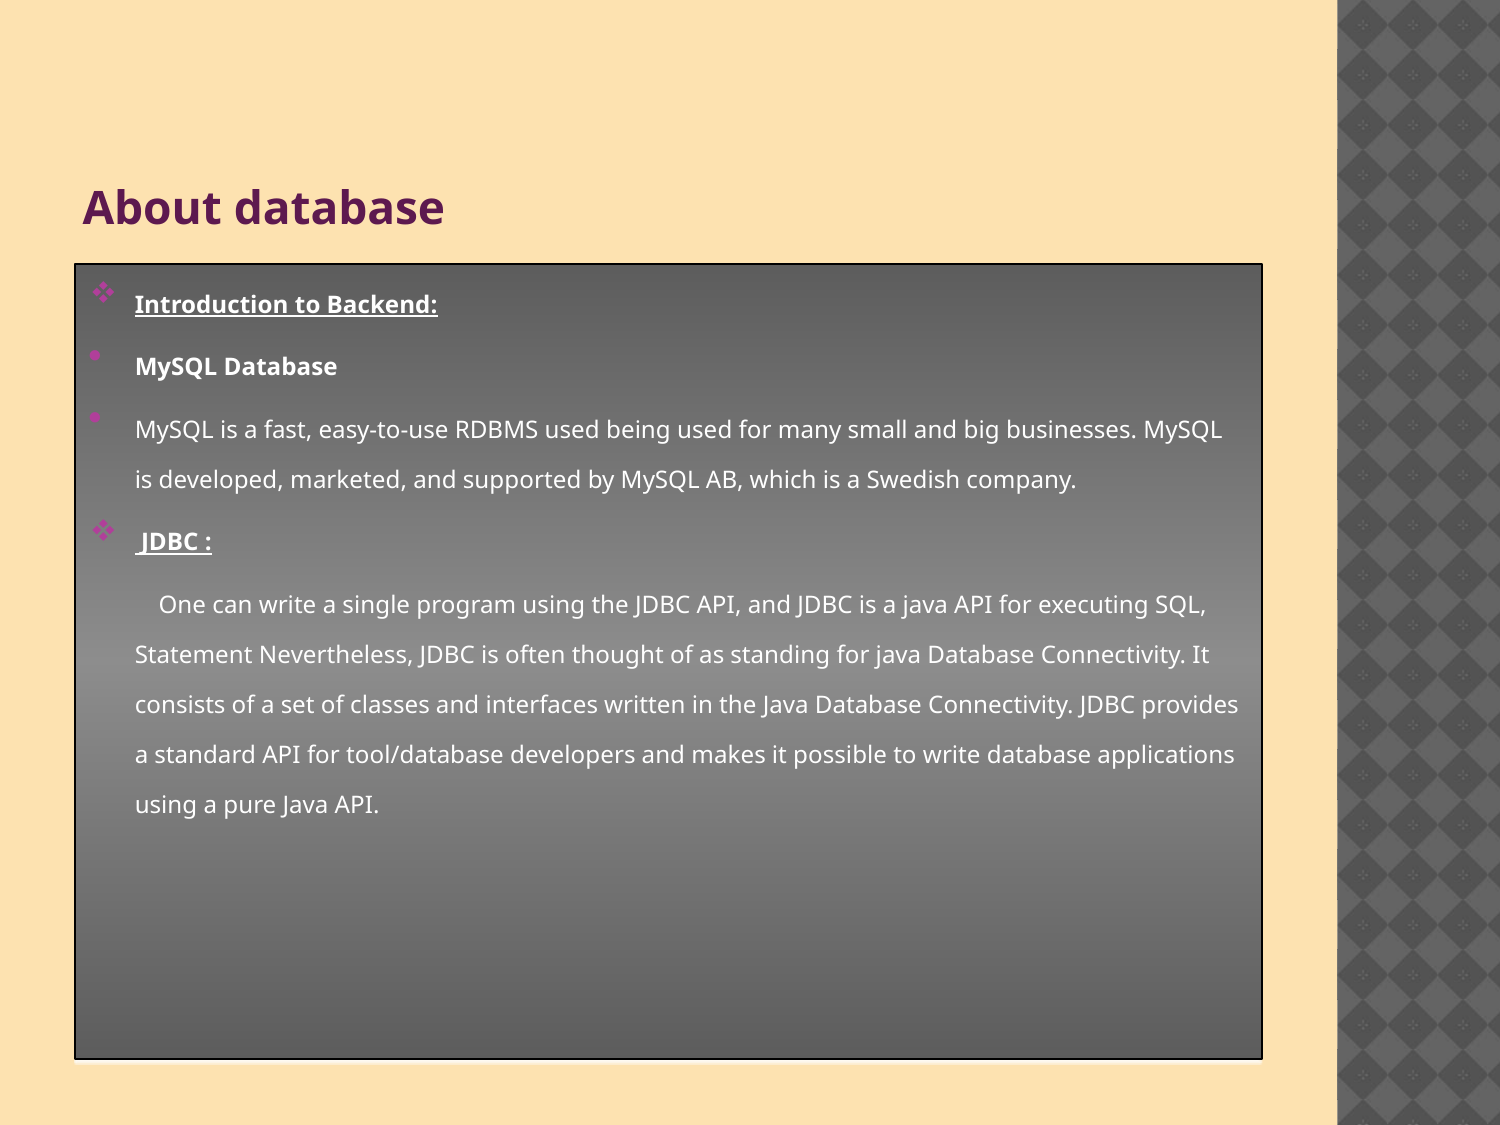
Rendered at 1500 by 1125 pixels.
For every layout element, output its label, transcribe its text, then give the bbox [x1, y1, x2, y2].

title About database [75, 52, 1263, 240]
picture [1337, 0, 1500, 1125]
list Introduction to Backend: MySQL Database MySQL is a fast, easy-to-use RDBMS used being used for many small and big businesses. MySQL is developed, marketed, and supported by MySQL AB, which is a Swedish company. JDBC : One can write a single program using the JDBC API, and JDBC is a java API for executing SQL, Statement Nevertheless, JDBC is often thought of as standing for java Database Connectivity. It consists of a set of classes and interfaces written in the Java Database Connectivity. JDBC provides a standard API for tool/database developers and makes it possible to write database applications using a pure Java API. [75, 264, 1263, 1059]
